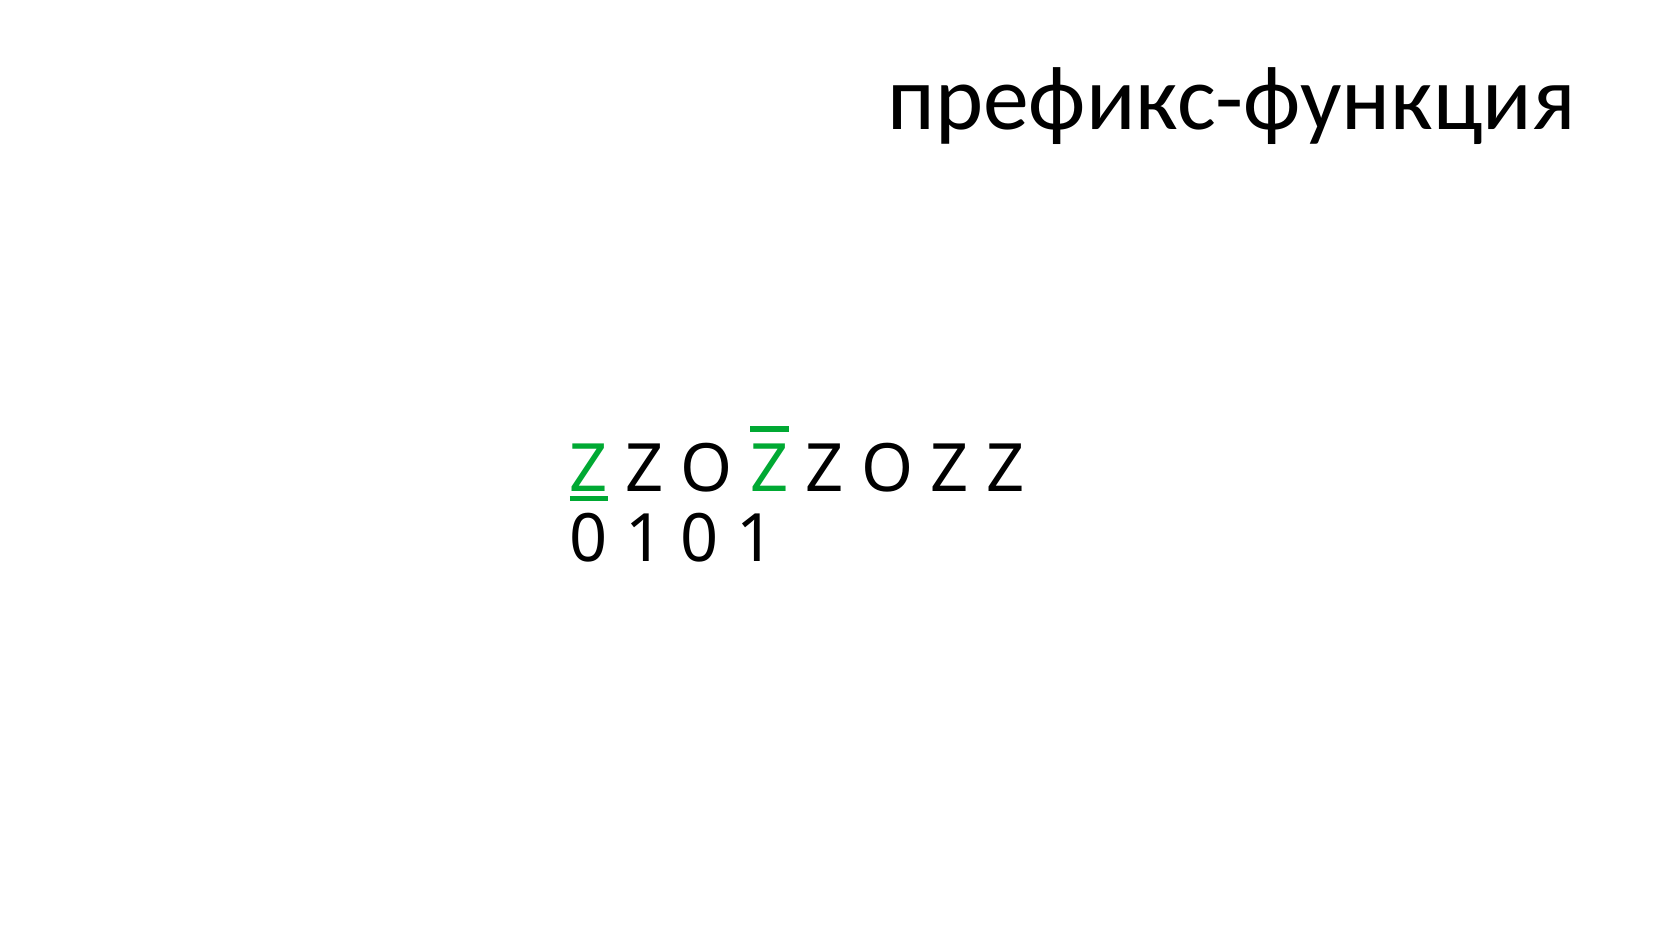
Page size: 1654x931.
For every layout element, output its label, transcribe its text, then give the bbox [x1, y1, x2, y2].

text_box 0 1 0 1 [555, 483, 819, 582]
text_box Z Z O Z Z O Z Z [555, 412, 1086, 511]
title префикс-функция [88, 29, 1577, 185]
